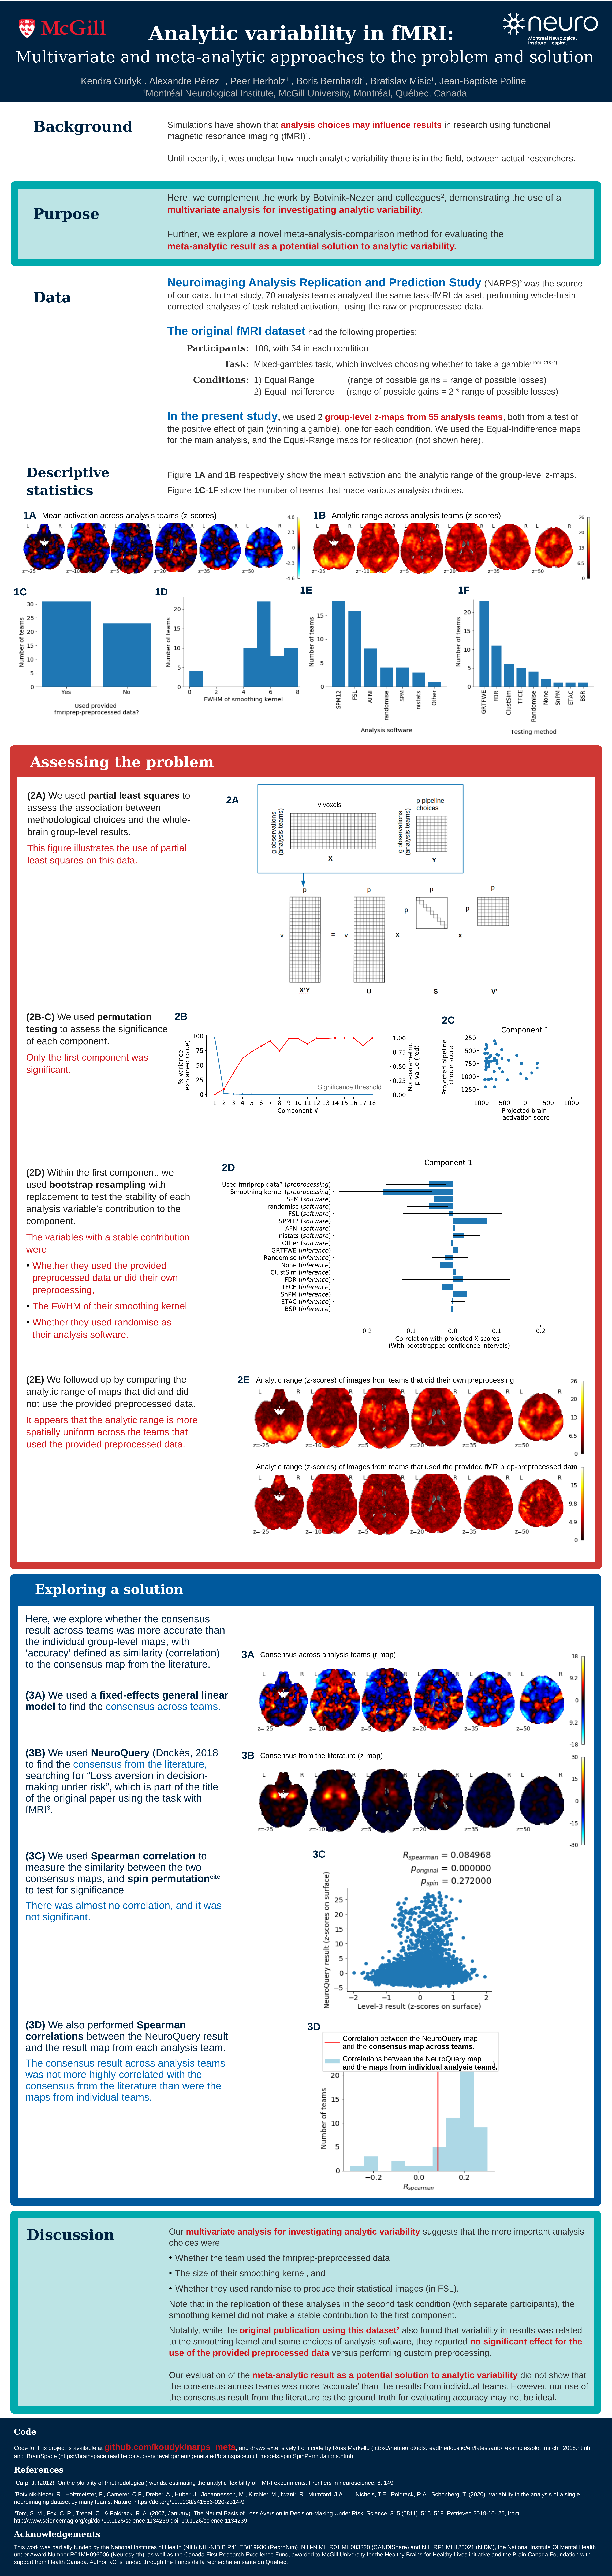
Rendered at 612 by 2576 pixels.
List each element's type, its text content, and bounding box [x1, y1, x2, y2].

text_box [0, 1, 612, 102]
text_box 1B [309, 507, 330, 524]
picture [503, 13, 598, 45]
text_box Correlation between the NeuroQuery map and the consensus map across teams. d Correlations between the NeuroQuery map and the maps from individual analysis teams. [340, 2034, 494, 2071]
text_box 1A [20, 507, 40, 524]
text_box 2D [218, 1159, 245, 1181]
text_box Consensus from the literature (z-map) [259, 1748, 558, 1763]
picture [5, 8, 120, 46]
text_box Here, we complement the work by Botvinik-Nezer and colleagues2, demonstrating the use of a multivariate analysis for investigating analytic variability. Further, we explore a novel meta-analysis-comparison method for evaluating the meta-analytic result as a potential solution to analytic variability. [163, 188, 612, 283]
text_box Consensus across analysis teams (t-map) [259, 1647, 548, 1662]
picture [312, 514, 591, 582]
text_box 2A [222, 792, 249, 814]
text_box Analytic range (z-scores) of images from teams that did their own preprocessing [255, 1372, 544, 1388]
text_box Here, we explore whether the consensus result across teams was more accurate than the individual group-level maps, with ‘accuracy’ defined as similarity (correlation) to the consensus map from the literature. (3A) We used a fixed-effects general linear model to find the consensus across teams. (3B) We used NeuroQuery (Dockès, 2018 to find the consensus from the literature, searching for “Loss aversion in decision-making under risk”, which is part of the title of the original paper using the task with fMRI3. (3C) We used Spearman correlation to measure the similarity between the two consensus maps, and spin permutationcite. to test for significance There was almost no correlation, and it was not significant. (3D) We also performed Spearman correlations between the NeuroQuery result and the result map from each analysis team. The consensus result across analysis teams was not more highly correlated with the consensus from the literature than were the maps from individual teams. [22, 1611, 233, 2105]
text_box [11, 1576, 598, 1606]
text_box [17, 753, 595, 777]
text_box Assessing the problem [28, 753, 570, 775]
text_box 2B [171, 1008, 197, 1023]
text_box Code Code for this project is available at github.com/koudyk/narps_meta, and draws extensively from code by Ross Markello (https://netneurotools.readthedocs.io/en/latest/auto_examples/plot_mirchi_2018.html) and BrainSpace (https://brainspace.readthedocs.io/en/development/generated/brainspace.null_models.spin.SpinPermutations.html) References 1Carp, J. (2012). On the plurality of (methodological) worlds: estimating the analytic flexibility of FMRI experiments. Frontiers in neuroscience, 6, 149. 2Botvinik-Nezer, R., Holzmeister, F., Camerer, C.F., Dreber, A., Huber, J., Johannesson, M., Kirchler, M., Iwanir, R., Mumford, J.A., ..., Nichols, T.E., Poldrack, R.A., Schonberg, T. (2020). Variability in the analysis of a single neuroimaging dataset by many teams. Nature. https://doi.org/10.1038/s41586-020-2314-9. 3Tom, S. M., Fox, C. R., Trepel, C., & Poldrack, R. A. (2007, January). The Neural Basis of Loss Aversion in Decision-Making Under Risk. Science, 315 (5811), 515–518. Retrieved 2019-10- 26, from http://www.sciencemag.org/cgi/doi/10.1126/science.1134239 doi: 10.1126/science.1134239 Acknowledgements This work was partially funded by the National Institutes of Health (NIH) NIH-NIBIB P41 EB019936 (ReproNim) NIH-NIMH R01 MH083320 (CANDIShare) and NIH RF1 MH120021 (NIDM), the National Institute Of Mental Health under Award Number R01MH096906 (Neurosynth), as well as the Canada First Research Excellence Fund, awarded to McGill University for the Healthy Brains for Healthy Lives initiative and the Brain Canada Foundation with support from Health Canada. Author KO is funded through the Fonds de la recherche en santé du Québec. [10, 2423, 602, 2576]
text_box Significance threshold [315, 1079, 396, 1095]
text_box Figure 1A and 1B respectively show the mean activation and the analytic range of the group-level z-maps. Figure 1C-1F show the number of teams that made various analysis choices. [164, 467, 612, 497]
text_box Purpose [29, 200, 189, 241]
text_box 2C [438, 1012, 464, 1034]
picture [10, 582, 600, 741]
text_box Our multivariate analysis for investigating analytic variability suggests that the more important analysis choices were Whether the team used the fmriprep-preprocessed data, The size of their smoothing kernel, and Whether they used randomise to produce their statistical images (in FSL). Note that in the replication of these analyses in the second task condition (with separate participants), the smoothing kernel did not make a stable contribution to the first component. Notably, while the original publication using this dataset2 also found that variability in results was related to the smoothing kernel and some choices of analysis software, they reported no significant effect for the use of the provided preprocessed data versus performing custom preprocessing. Our evaluation of the meta-analytic result as a potential solution to analytic variability did not show that the consensus across teams was more ‘accurate’ than the results from individual teams. However, our use of the consensus result from the literature as the ground-truth for evaluating accuracy may not be ideal. [165, 2223, 593, 2420]
text_box Analytic range across analysis teams (z-scores) [330, 508, 534, 523]
text_box (2E) We followed up by comparing the analytic range of maps that did and did not use the provided preprocessed data. It appears that the analytic range is more spatially uniform across the teams that used the provided preprocessed data. [24, 1371, 201, 1492]
picture [253, 1377, 585, 1458]
text_box Simulations have shown that analysis choices may influence results in research using functional magnetic resonance imaging (fMRI)1. Until recently, it was unclear how much analytic variability there is in the field, between actual researchers. [164, 116, 584, 169]
text_box Mean activation across analysis teams (z-scores) [40, 508, 262, 523]
text_box Discussion [23, 2221, 183, 2262]
text_box 3C [309, 1850, 335, 1868]
text_box [14, 185, 598, 262]
picture [175, 1023, 581, 1121]
text_box 3B [238, 1747, 259, 1764]
text_box Data [29, 284, 189, 324]
text_box 1E [296, 582, 318, 600]
text_box (2B-C) We used permutation testing to assess the significance of each component. Only the first component was significant. [24, 1009, 175, 1129]
text_box Analytic range (z-scores) of images from teams that used the provided fMRIprep-preprocessed data [253, 1459, 554, 1474]
text_box Analytic variability in fMRI: Multivariate and meta-analytic approaches to the problem and solution Kendra Oudyk1, Alexandre Pérez1 , Peer Herholz1 , Boris Bernhardt1, Bratislav Misic1, Jean-Baptiste Poline1 1Montréal Neurological Institute, McGill University, Montréal, Québec, Canada [6, 9, 604, 96]
text_box 2E [234, 1372, 255, 1388]
text_box v voxels [315, 797, 348, 813]
picture [317, 2024, 502, 2196]
text_box (2D) Within the first component, we used bootstrap resampling with replacement to test the stability of each analysis variable’s contribution to the component. The variables with a stable contribution were Whether they used the provided preprocessed data or did their own preprocessing, The FWHM of their smoothing kernel Whether they used randomise as their analysis software. [24, 1164, 195, 1371]
text_box Descriptive statistics [24, 461, 174, 508]
picture [256, 783, 513, 1002]
text_box [14, 2214, 597, 2410]
picture [258, 1752, 585, 2016]
text_box Neuroimaging Analysis Replication and Prediction Study (NARPS)2 was the source of our data. In that study, 70 analysis teams analyzed the same task-fMRI dataset, performing whole-brain corrected analyses of task-related activation, using the raw or preprocessed data. The original fMRI dataset had the following properties: Participants: 108, with 54 in each condition Task: Mixed-gambles task, which involves choosing whether to take a gamble(Tom, 2007) Conditions: 1) Equal Range (range of possible gains = range of possible losses) 2) Equal Indifference (range of possible gains = 2 * range of possible losses) In the present study, we used 2 group-level z-maps from 55 analysis teams, both from a test of the positive effect of gain (winning a gamble), one for each condition. We used the Equal-Indifference maps for the main analysis, and the Equal-Range maps for replication (not shown here). [164, 272, 595, 463]
picture [22, 514, 301, 582]
picture [258, 1651, 585, 1749]
text_box (2A) We used partial least squares to assess the association between methodological choices and the whole-brain group-level results. This figure illustrates the use of partial least squares on this data. [25, 787, 203, 907]
text_box 3D [304, 2019, 334, 2043]
text_box [0, 2418, 612, 2576]
text_box 1C [10, 584, 31, 602]
picture [212, 1158, 572, 1352]
text_box 1F [454, 582, 476, 600]
text_box 1D [151, 584, 173, 602]
text_box 3A [238, 1646, 259, 1663]
text_box Background [30, 113, 165, 153]
picture [253, 1463, 585, 1544]
picture [554, 1466, 556, 1467]
text_box Exploring a solution [32, 1580, 416, 1606]
